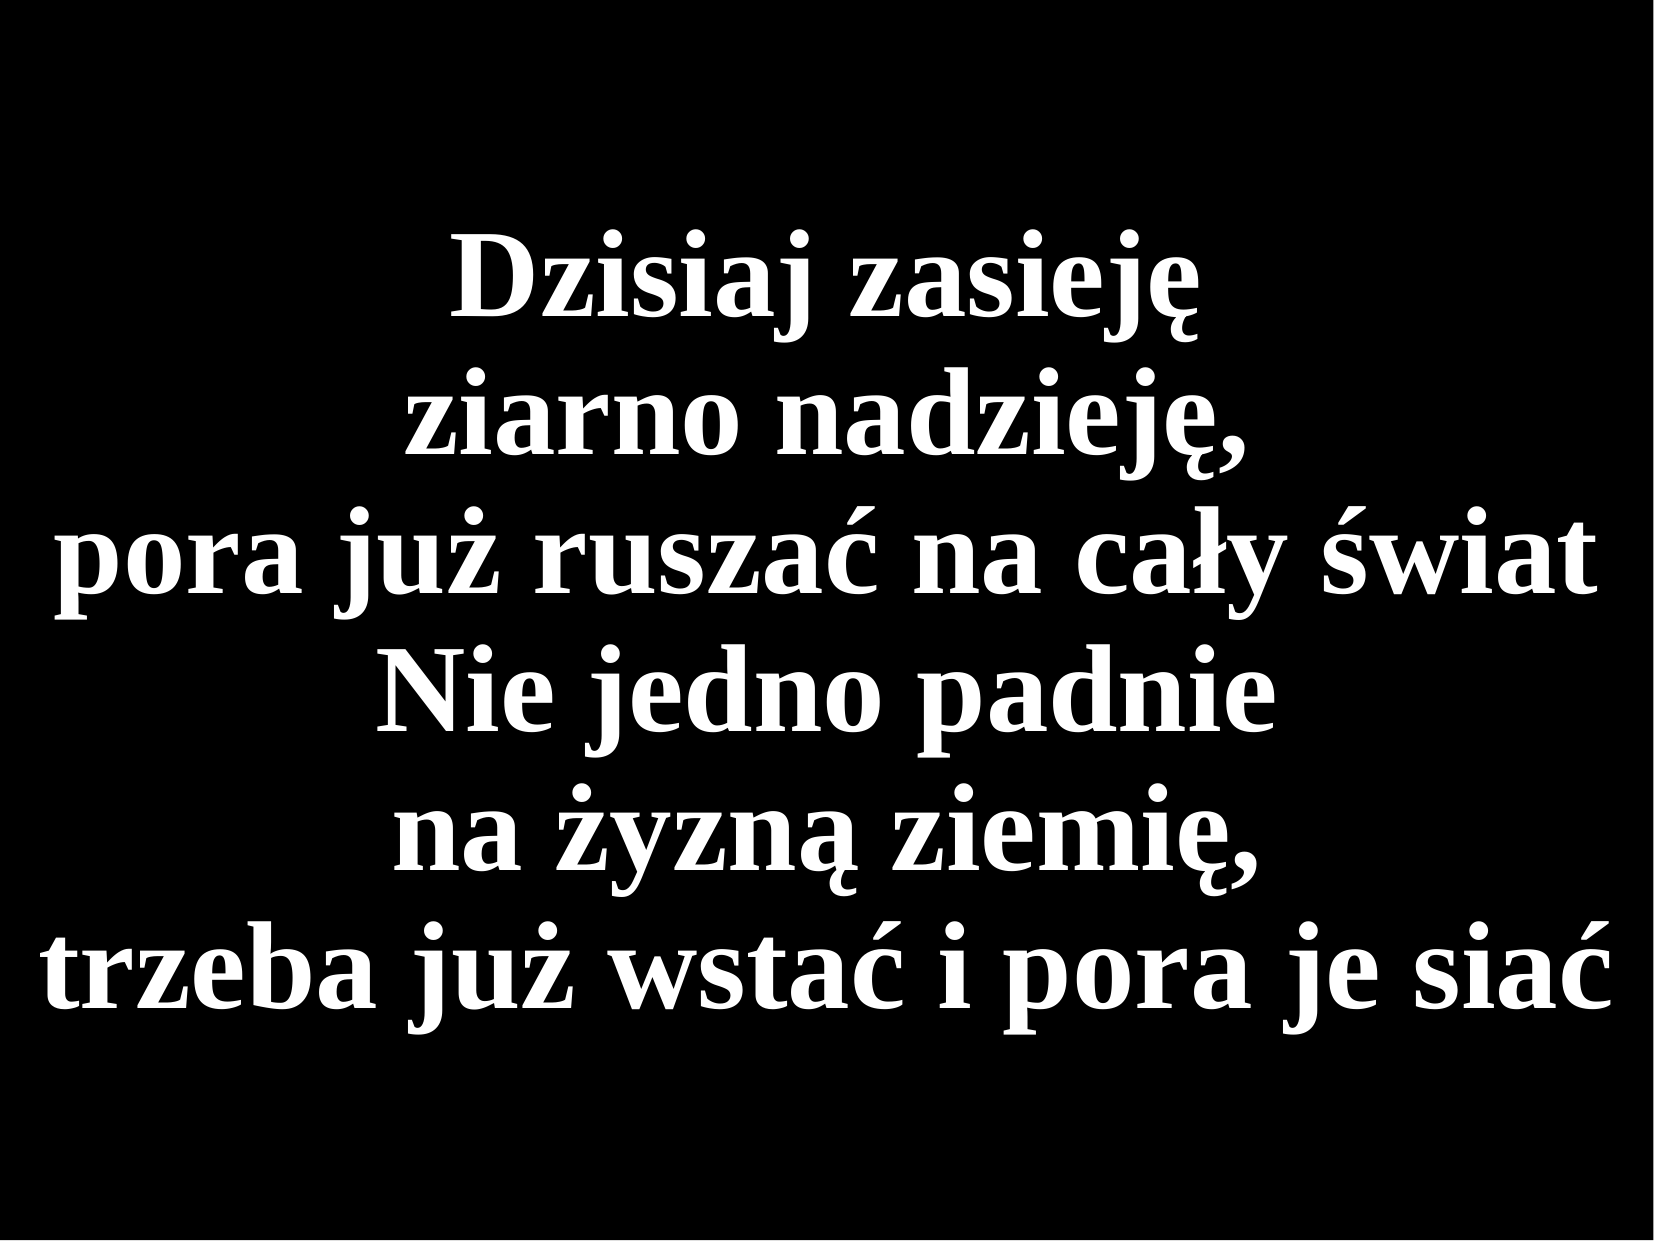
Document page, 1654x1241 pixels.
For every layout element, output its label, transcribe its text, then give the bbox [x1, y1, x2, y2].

title Dzisiaj zasieję ziarno nadzieję, pora już ruszać na cały świat Nie jedno padnie na żyzną ziemię, trzeba już wstać i pora je siać [0, 0, 1654, 1241]
